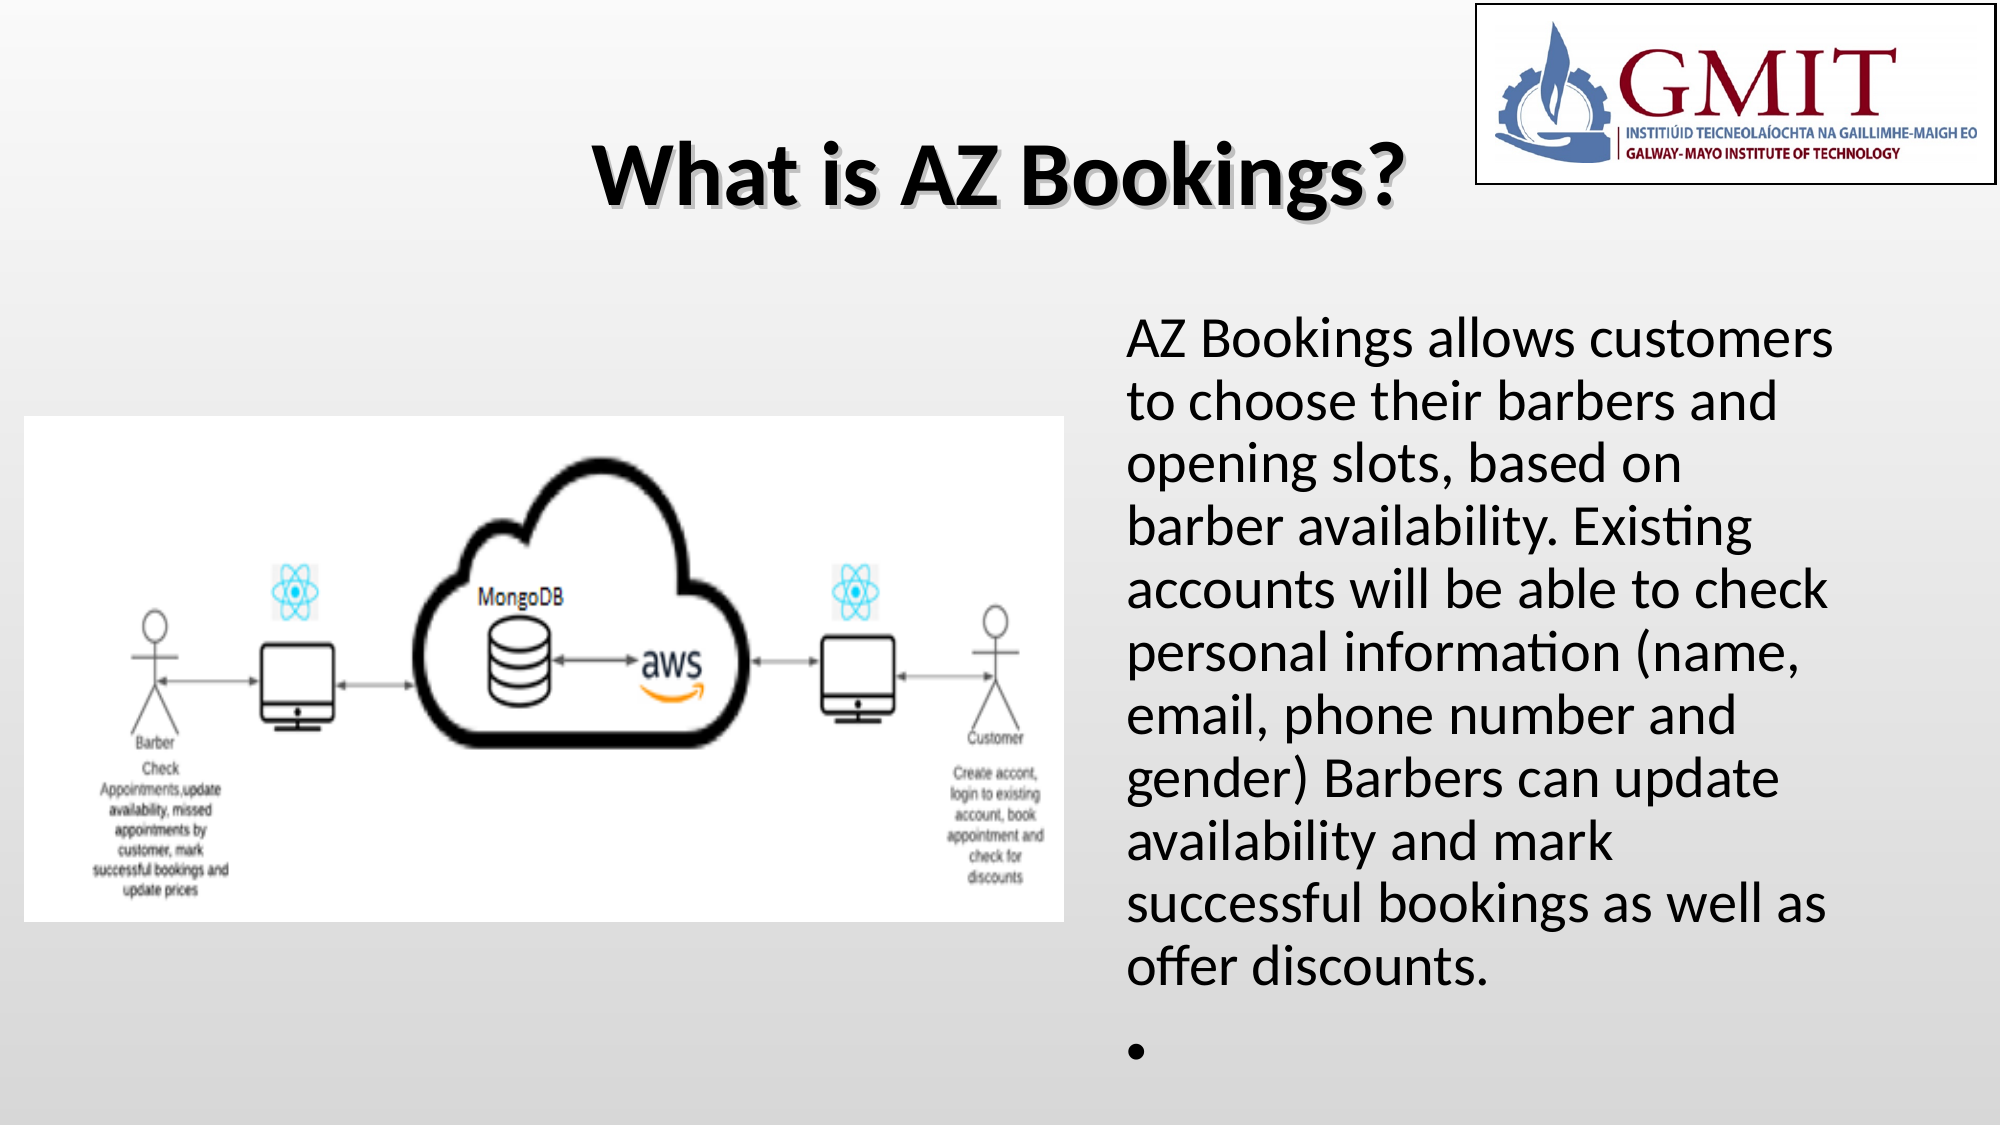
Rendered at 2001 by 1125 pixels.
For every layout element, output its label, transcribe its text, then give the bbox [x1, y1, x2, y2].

title What is AZ Bookings? [137, 59, 1863, 278]
list AZ Bookings allows customers to choose their barbers and opening slots, based on barber availability. Existing accounts will be able to check personal information (name, email, phone number and gender) Barbers can update availability and mark successful bookings as well as offer discounts. [1111, 299, 1863, 1014]
picture [24, 417, 1064, 922]
